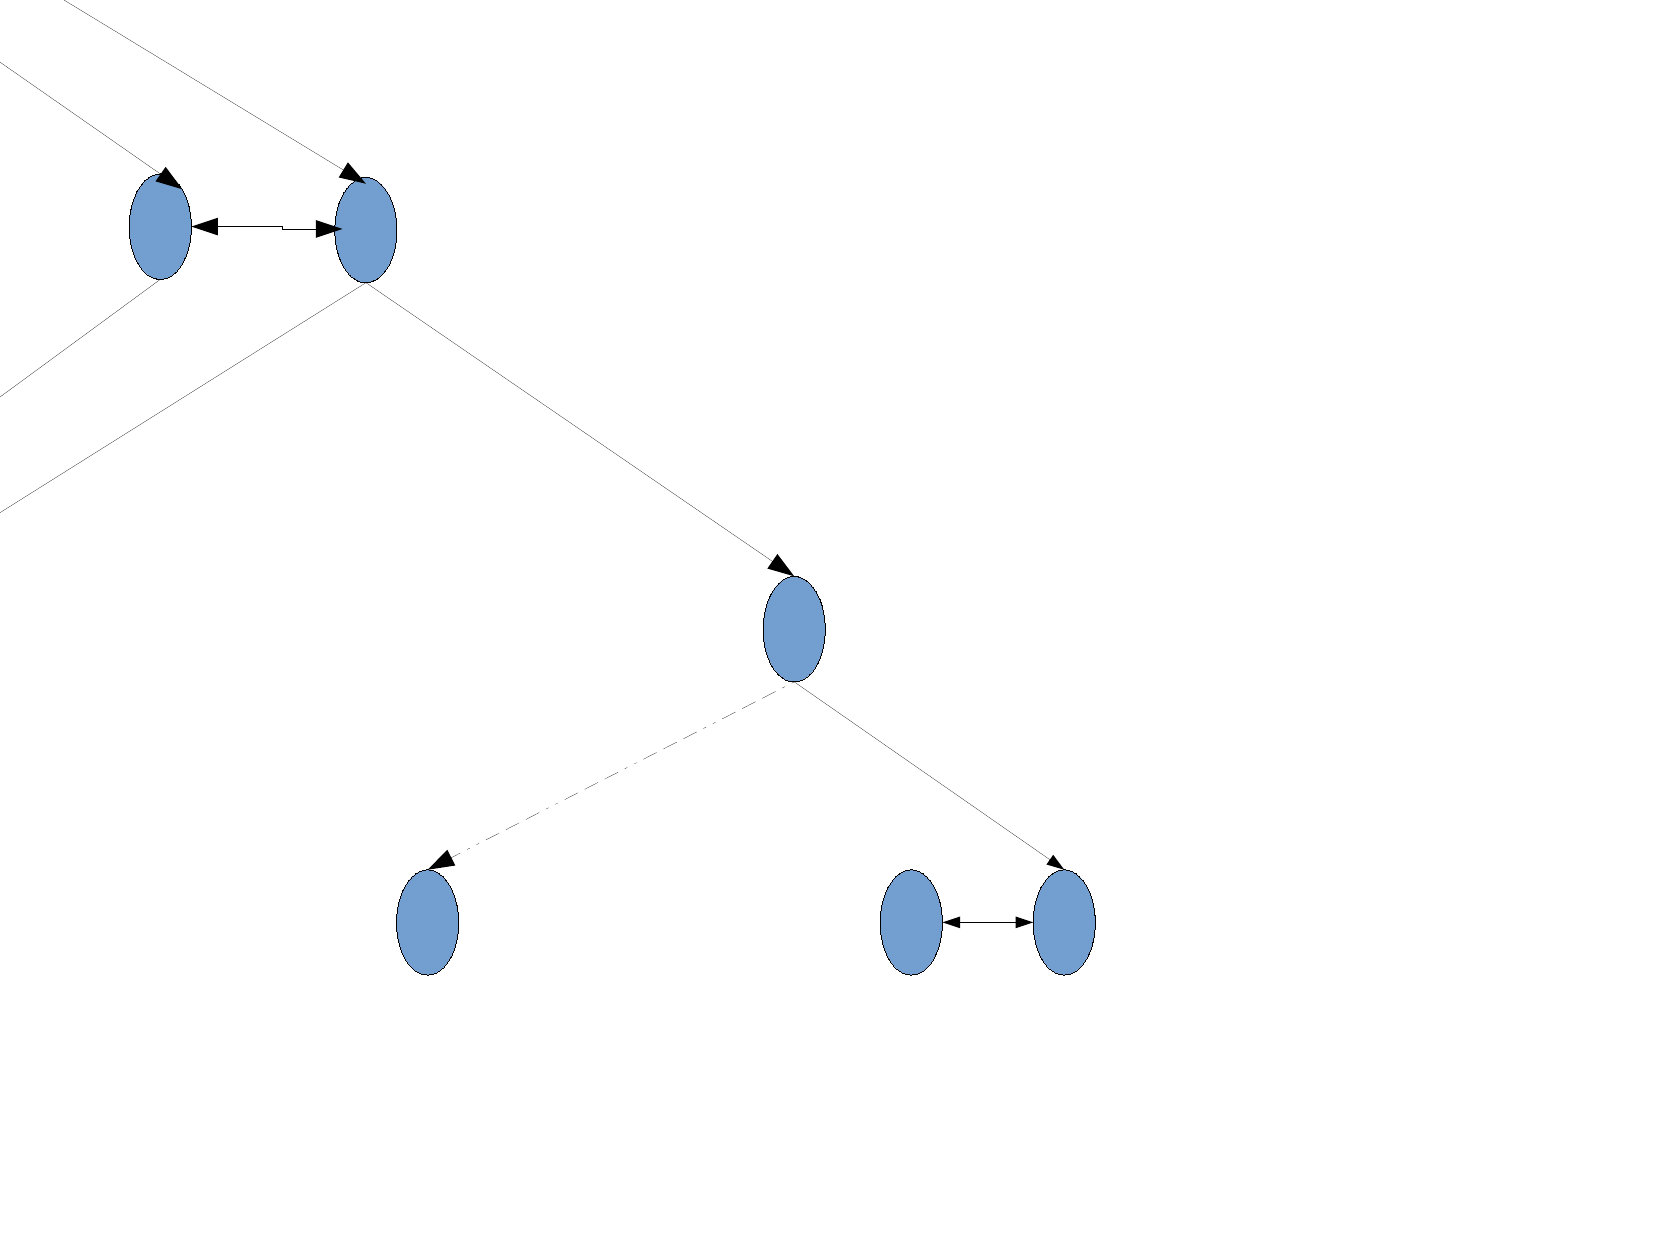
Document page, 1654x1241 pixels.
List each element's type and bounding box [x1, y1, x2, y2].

text_box [396, 869, 459, 976]
text_box [129, 174, 192, 280]
text_box [763, 576, 826, 682]
text_box [1033, 869, 1096, 976]
text_box [334, 177, 397, 283]
text_box [880, 869, 943, 976]
